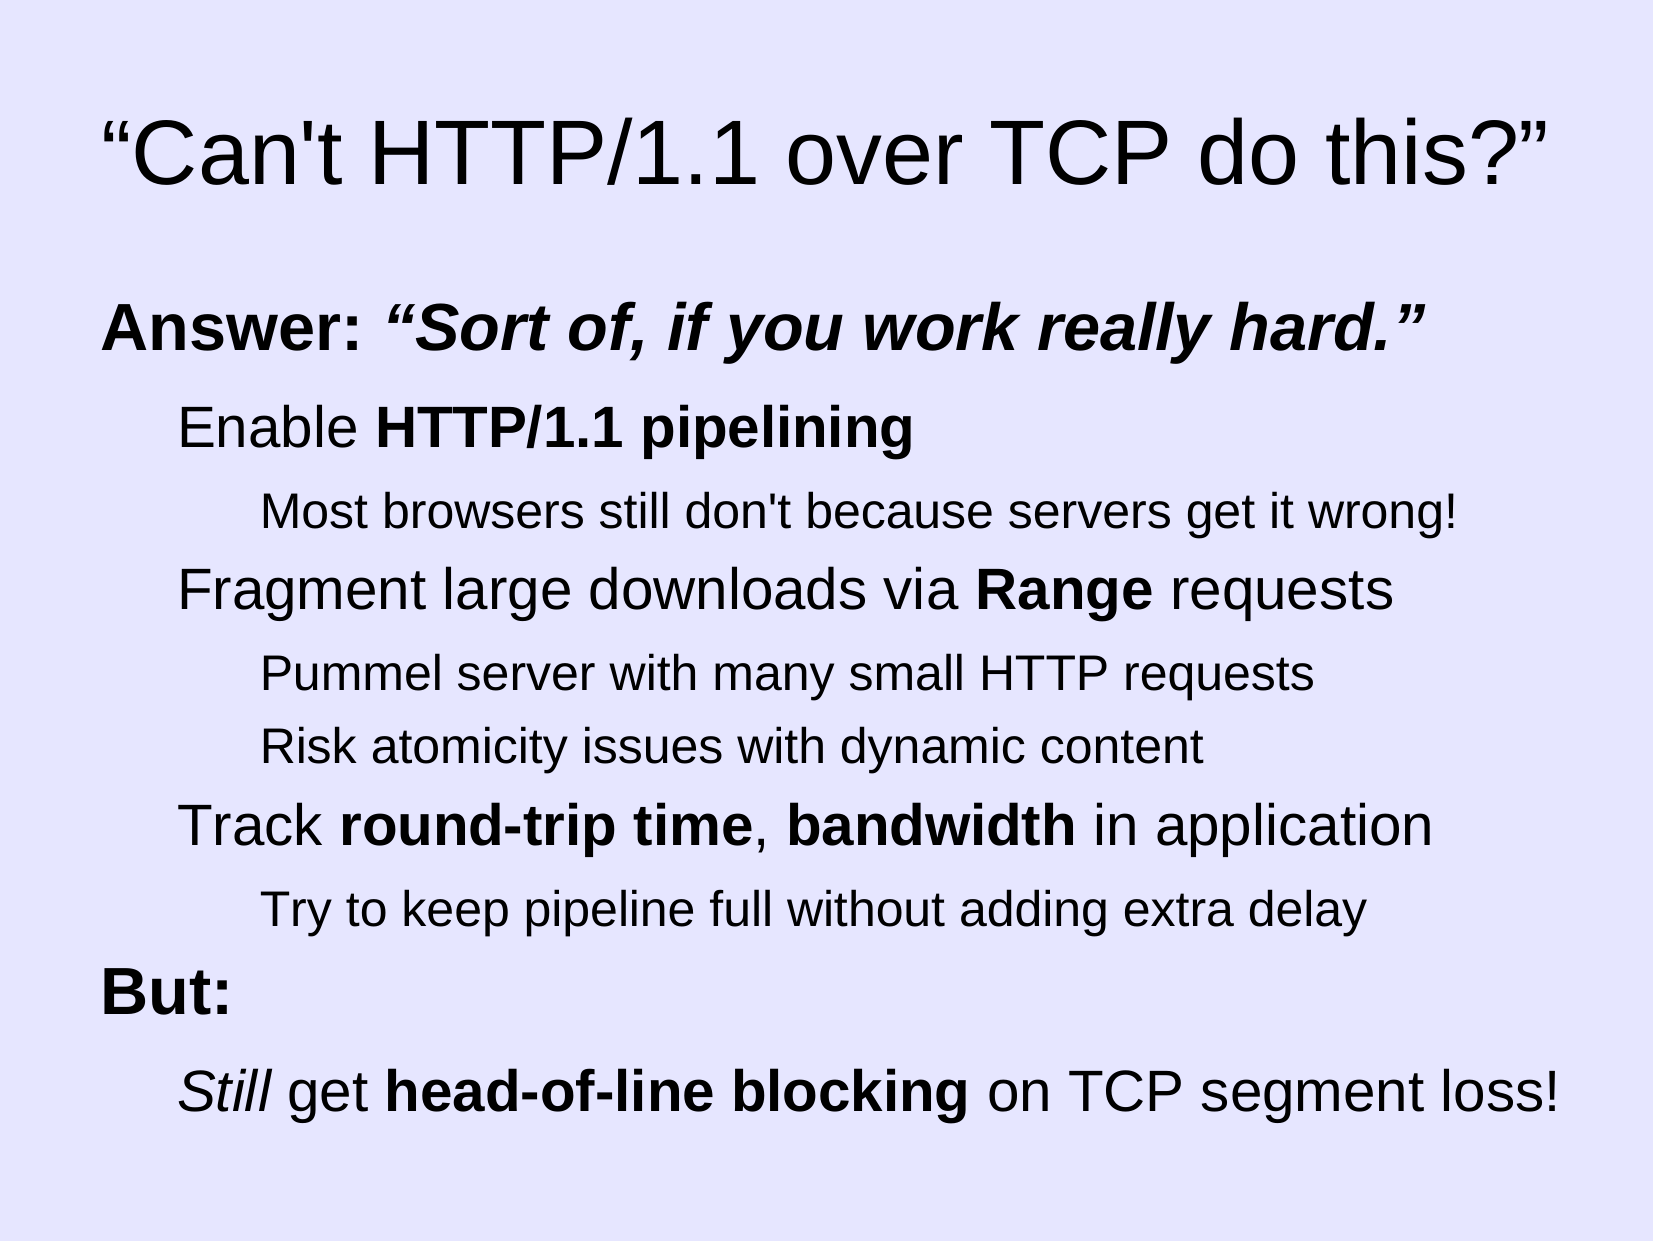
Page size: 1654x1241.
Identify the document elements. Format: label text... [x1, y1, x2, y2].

list Answer: “Sort of, if you work really hard.” Enable HTTP/1.1 pipelining Most browsers still don't because servers get it wrong! Fragment large downloads via Range requests Pummel server with many small HTTP requests Risk atomicity issues with dynamic content Track round-trip time, bandwidth in application Try to keep pipeline full without adding extra delay But: Still get head-of-line blocking on TCP segment loss! [82, 290, 1571, 1122]
title “Can't HTTP/1.1 over TCP do this?” [82, 56, 1571, 250]
